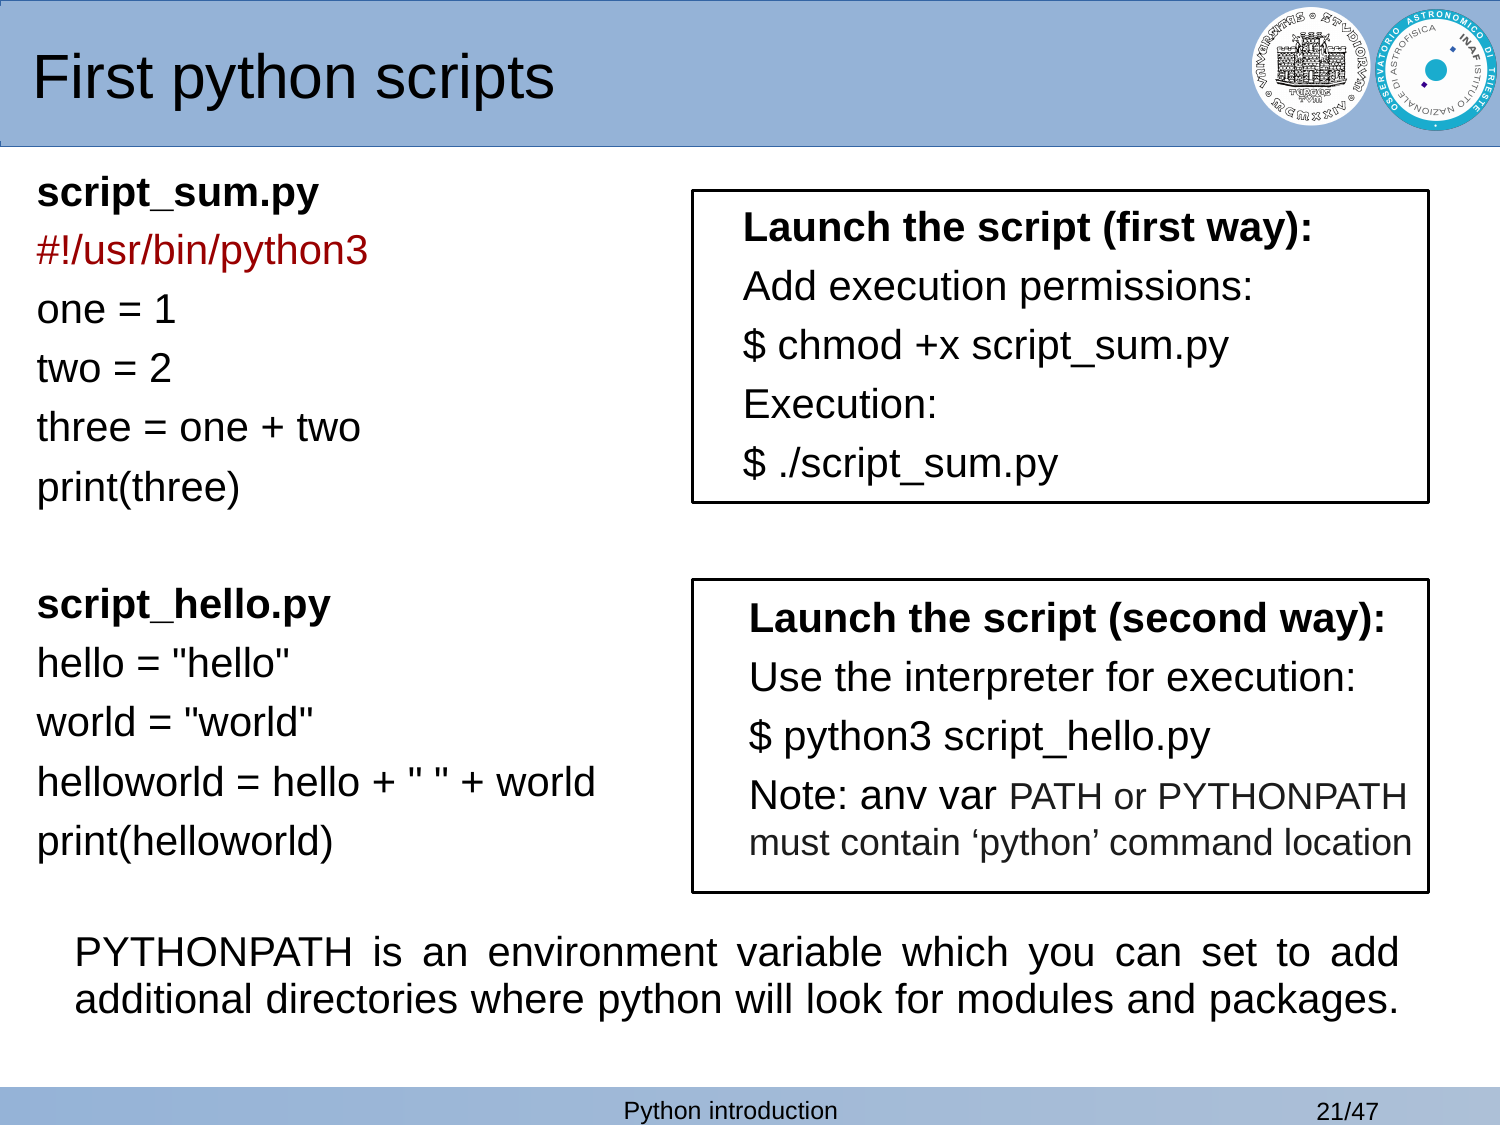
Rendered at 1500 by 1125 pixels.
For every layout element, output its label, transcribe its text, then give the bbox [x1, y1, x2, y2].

picture [1252, 0, 1500, 156]
list Launch the script (first way): Add execution permissions: $ chmod +x script_sum.py Execution: $ ./script_sum.py [728, 192, 1452, 484]
text_box PYTHONPATH is an environment variable which you can set to add additional directories where python will look for modules and packages. [59, 921, 1416, 1030]
text_box [692, 579, 1429, 893]
list Launch the script (second way): Use the interpreter for execution: $ python3 script_hello.py Note: anv var PATH or PYTHONPATH must contain ‘python’ command location [734, 583, 1458, 875]
text_box [692, 190, 1429, 503]
text_box First python scripts [0, 5, 1243, 141]
list script_sum.py #!/usr/bin/python3 one = 1 two = 2 three = one + two print(three) script_hello.py hello = "hello" world = "world" helloworld = hello + " " + world print(helloworld) [21, 156, 1455, 951]
